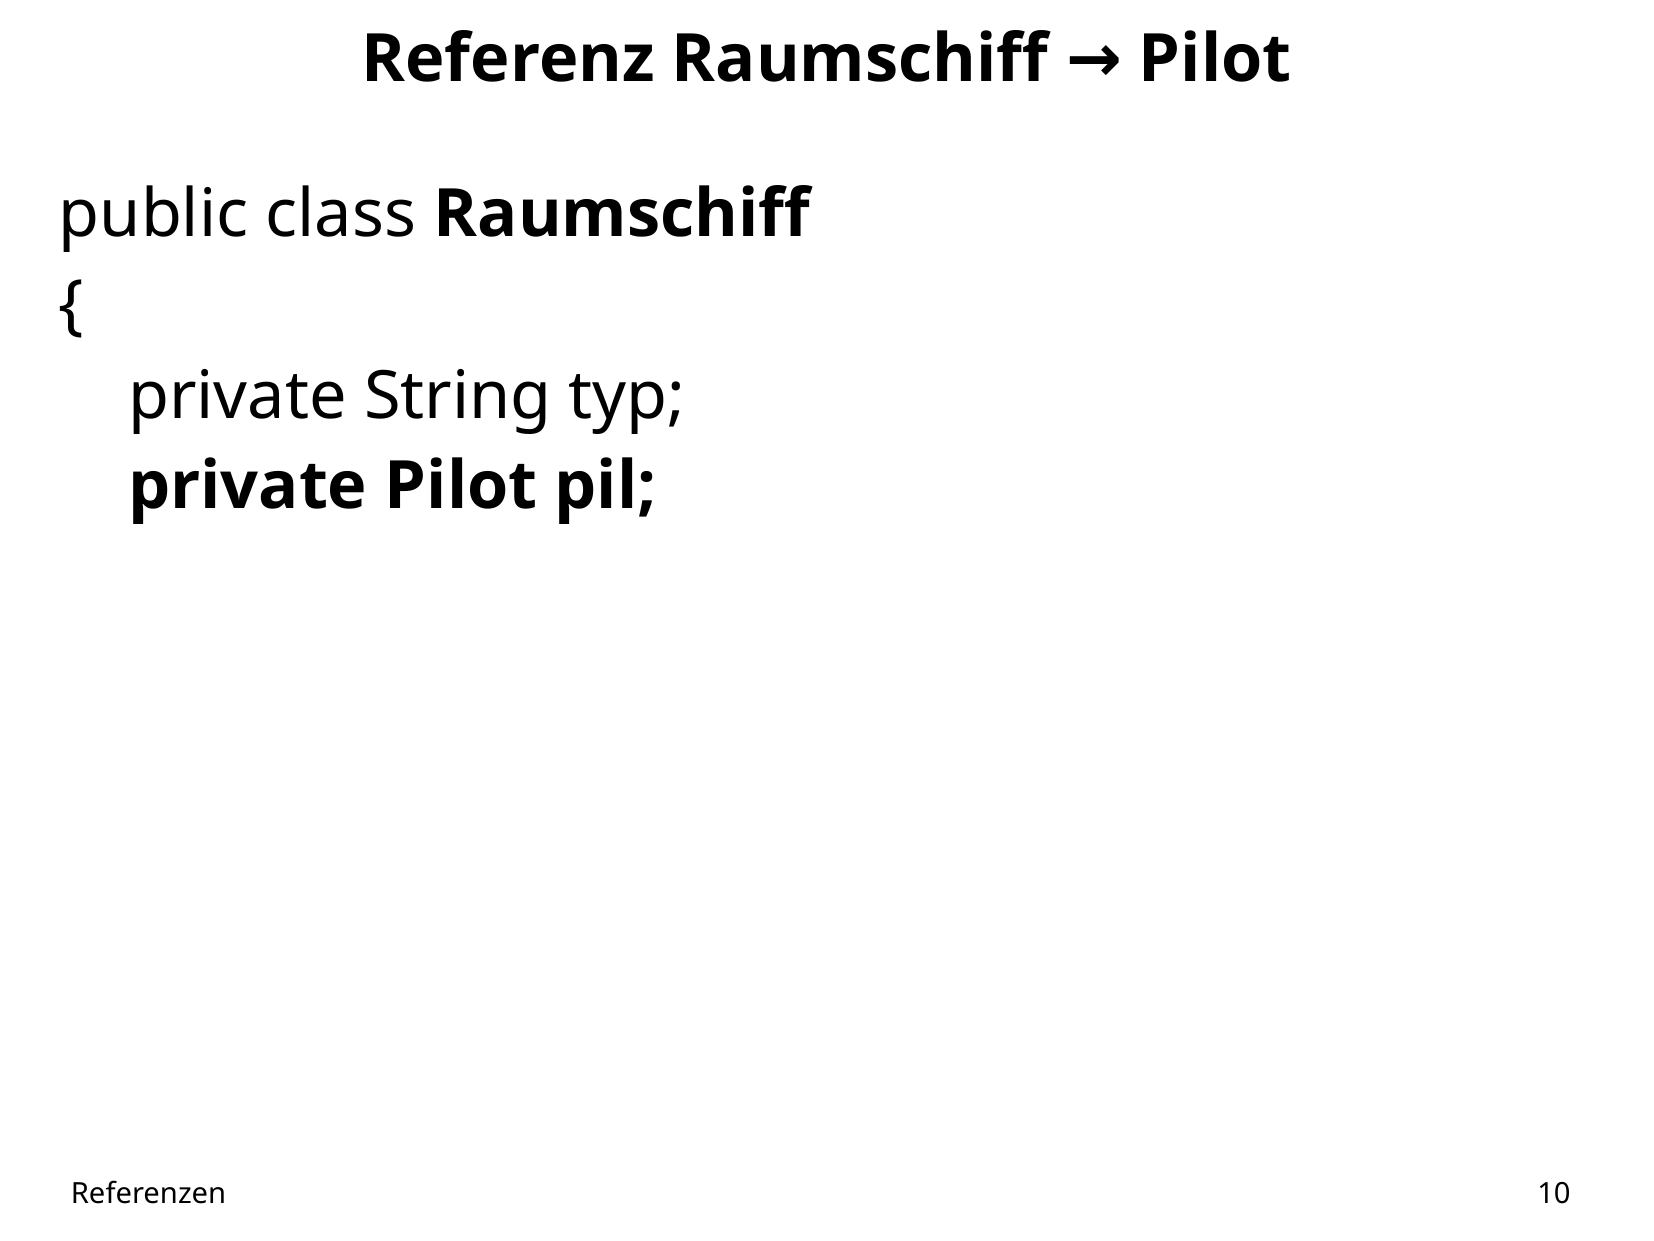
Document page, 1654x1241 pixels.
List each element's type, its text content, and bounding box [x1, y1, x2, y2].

list public class Raumschiff { private String typ; private Pilot pil; [59, 165, 1630, 1146]
title Referenz Raumschiff → Pilot [0, 5, 1654, 107]
